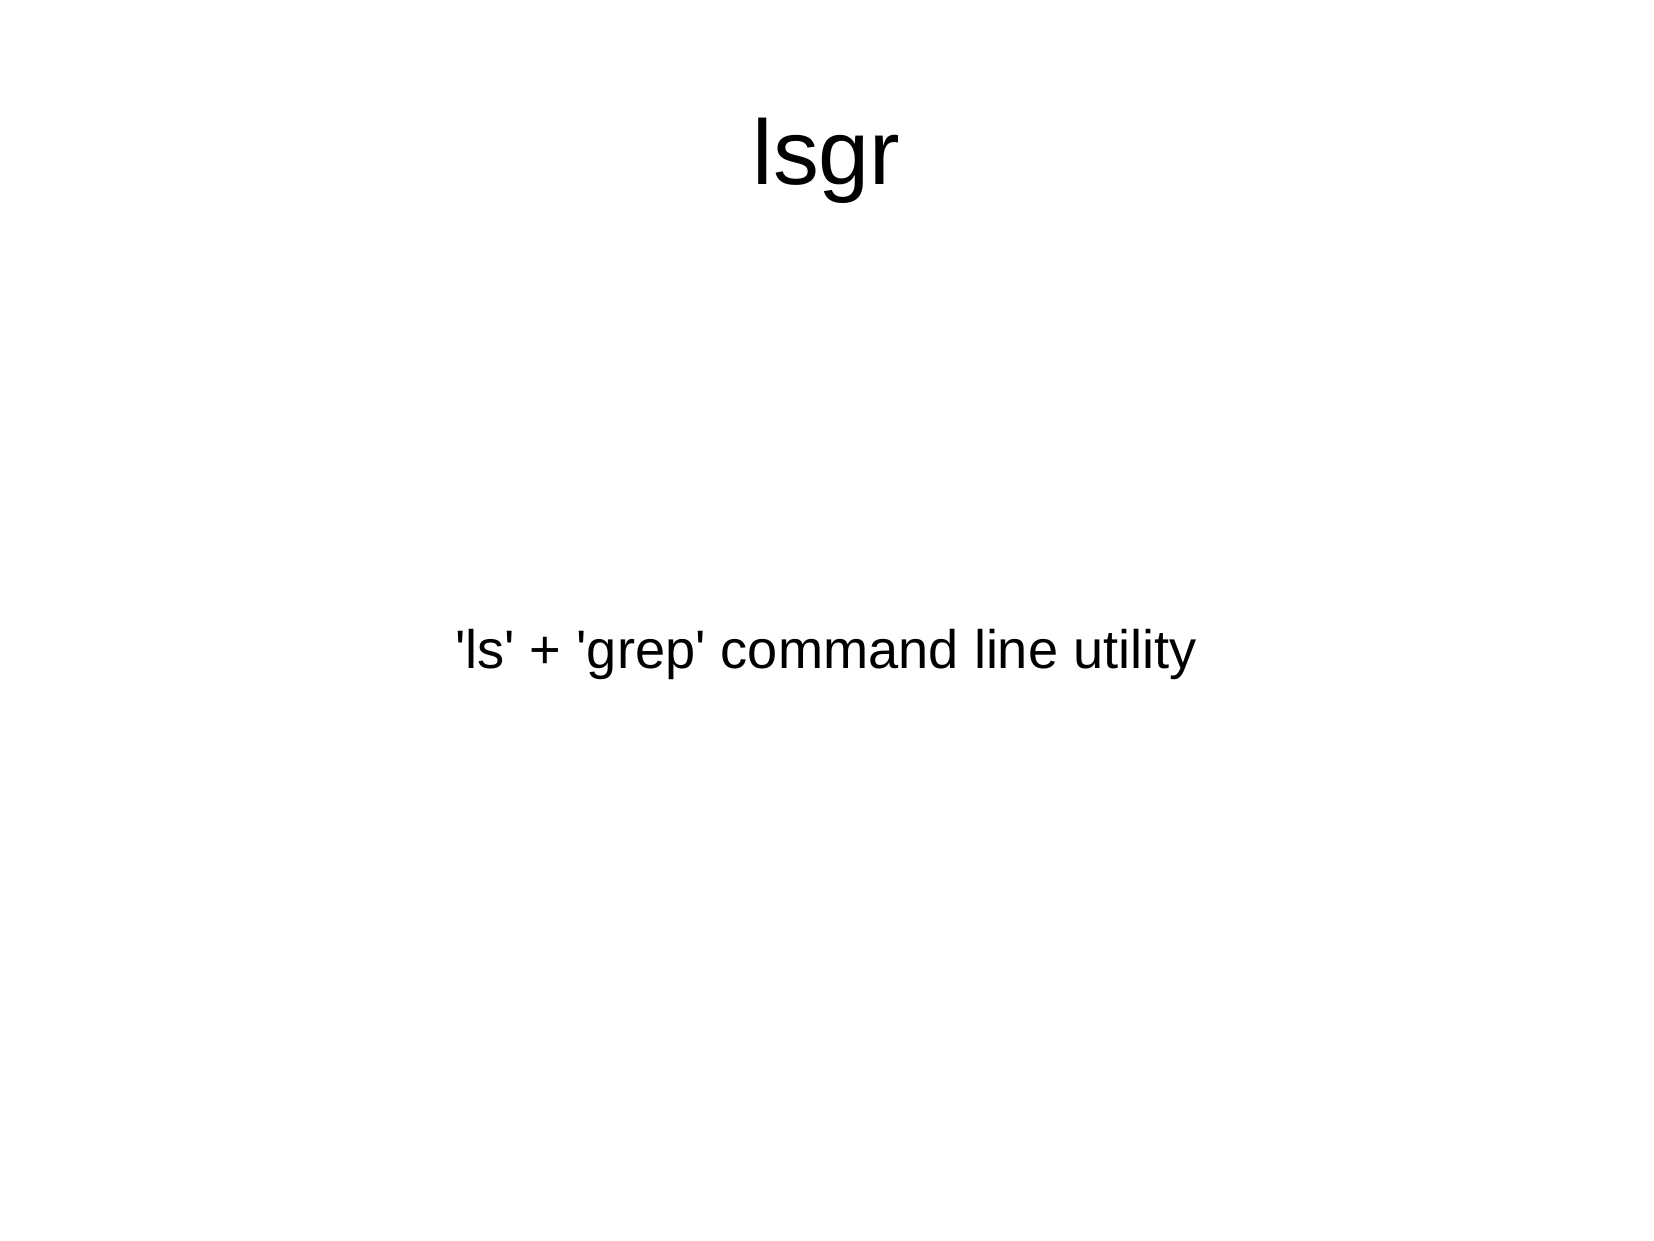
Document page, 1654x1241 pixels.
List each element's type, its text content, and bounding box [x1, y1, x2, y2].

title lsgr [82, 49, 1571, 257]
subtitle 'ls' + 'grep' command line utility [82, 290, 1571, 1010]
